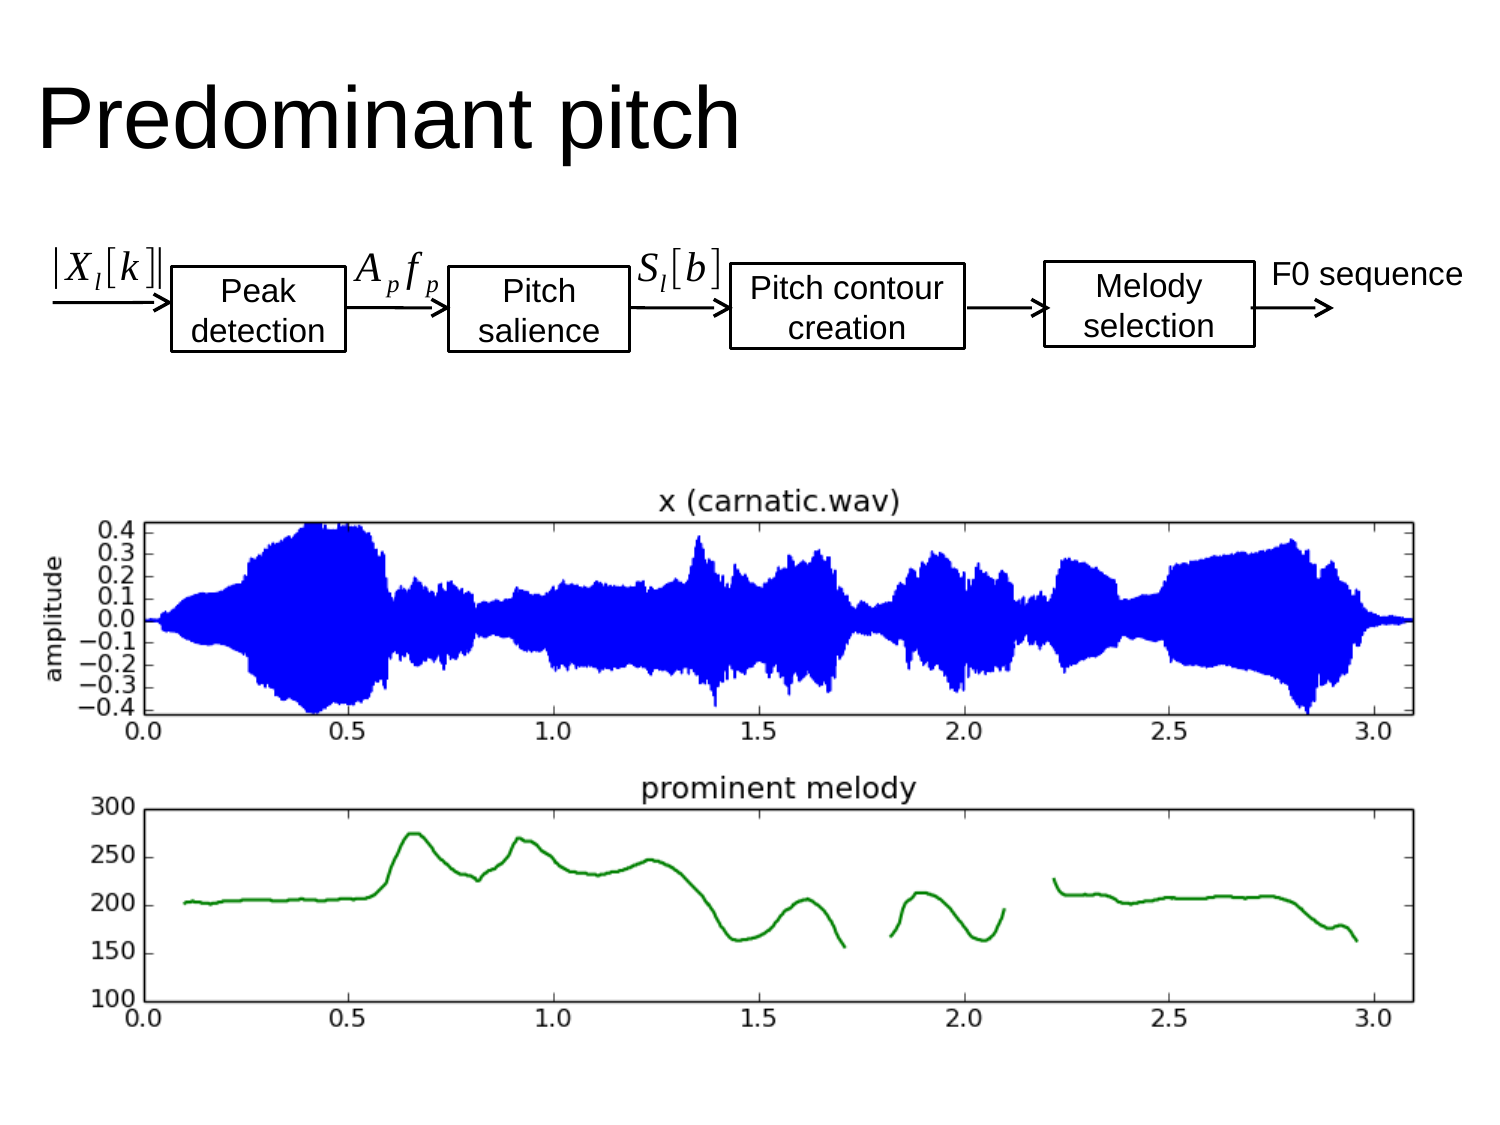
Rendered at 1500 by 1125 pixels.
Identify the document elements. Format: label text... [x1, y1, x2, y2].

text_box F0 sequence [1256, 247, 1479, 301]
picture [15, 462, 1440, 1063]
text_box Pitch contour creation [730, 263, 965, 349]
text_box Peak detection [171, 266, 346, 352]
text_box Pitch salience [448, 266, 630, 352]
title Predominant pitch [36, 15, 1450, 221]
chart [42, 243, 175, 297]
text_box Melody selection [1044, 261, 1255, 347]
chart [629, 245, 728, 298]
chart [346, 245, 446, 298]
